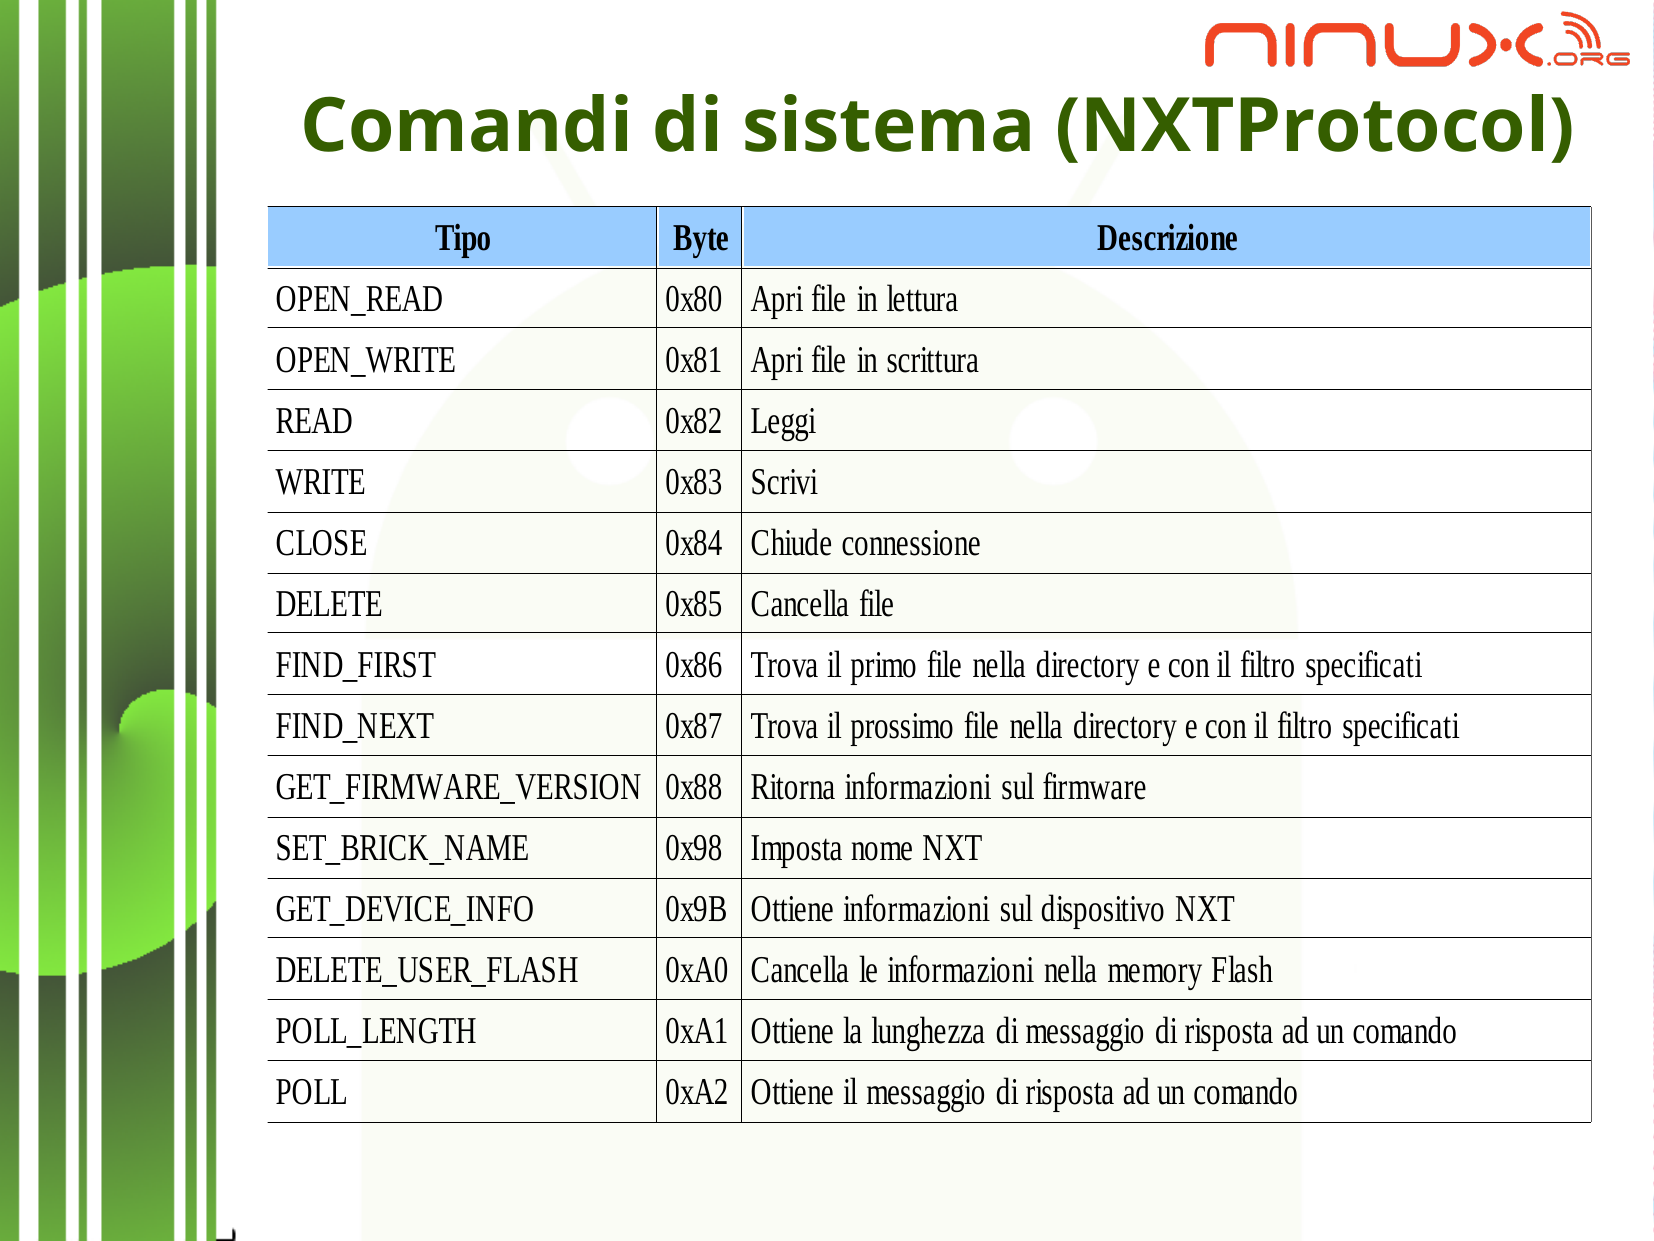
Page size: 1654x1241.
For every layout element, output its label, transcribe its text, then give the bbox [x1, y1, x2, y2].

picture [0, 0, 1654, 1241]
title Comandi di sistema (NXTProtocol) [190, 78, 1654, 167]
chart [267, 206, 1592, 1241]
